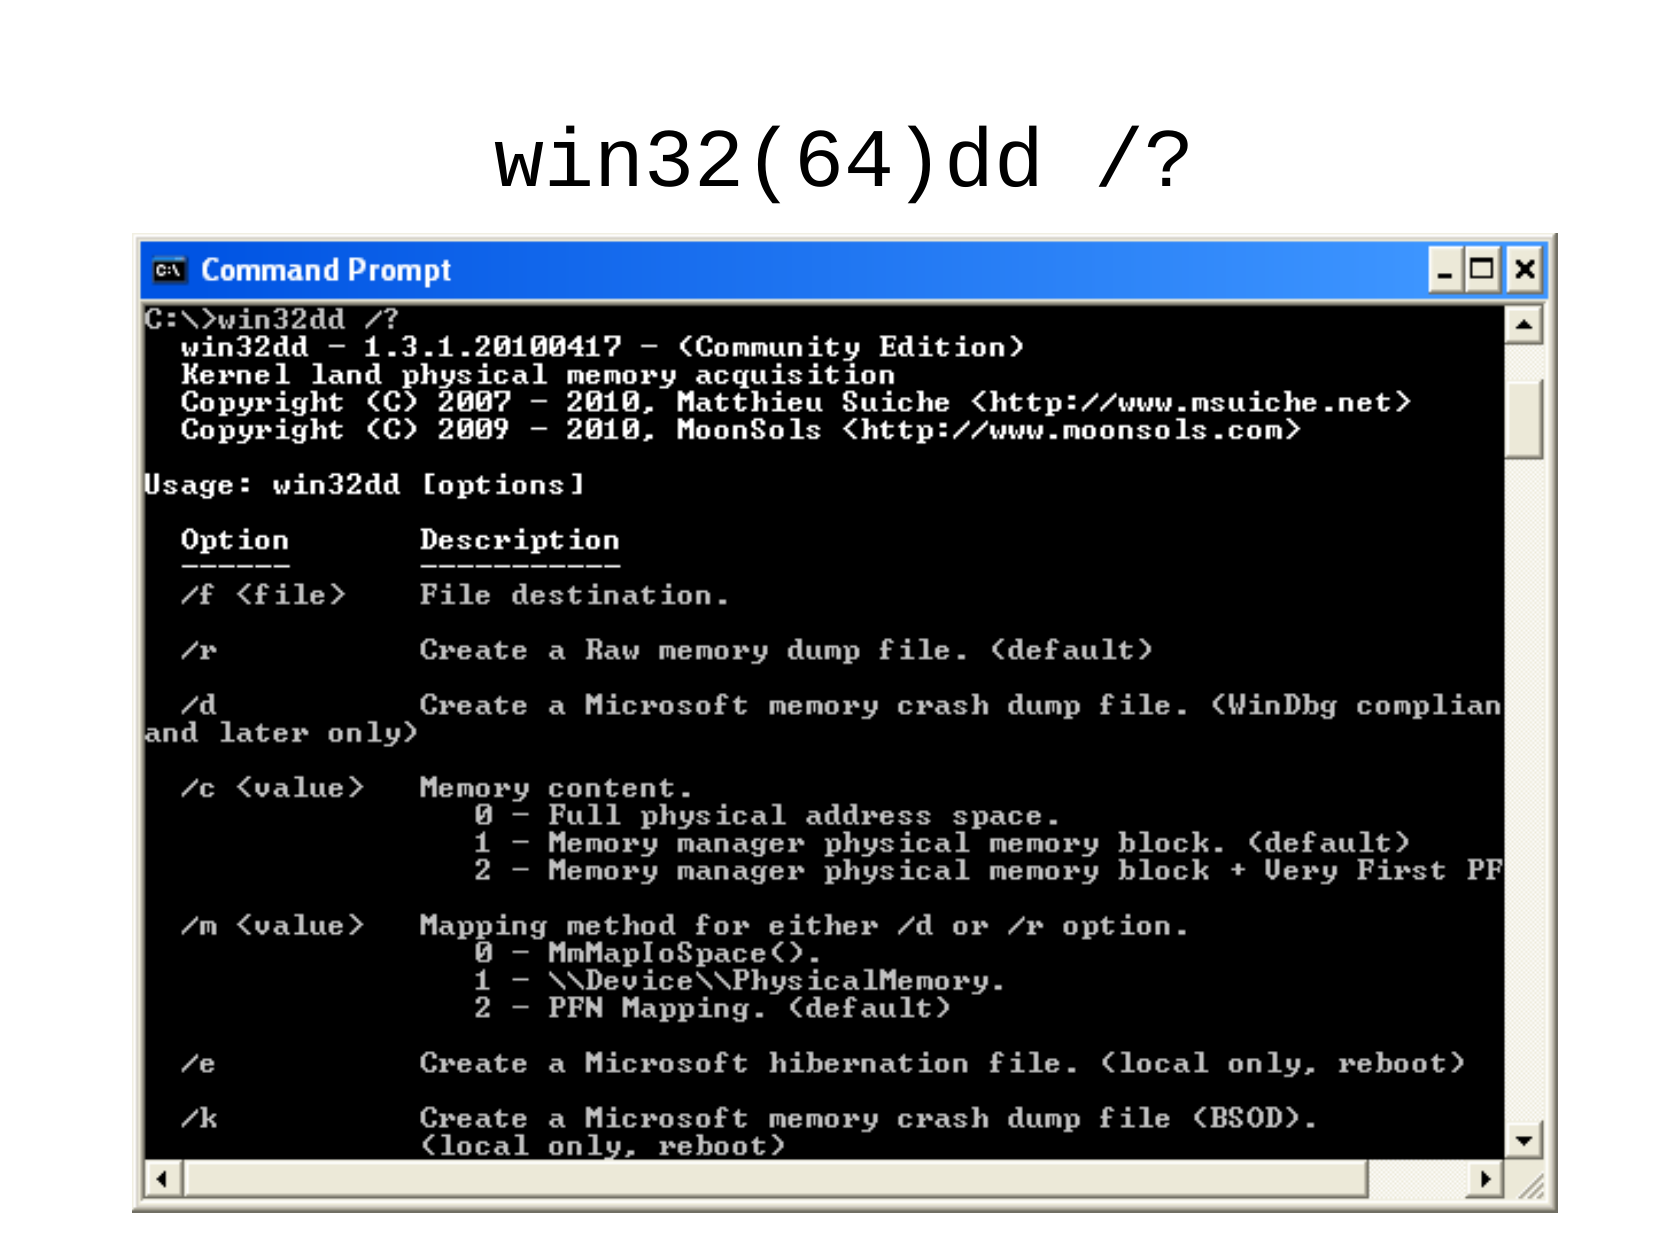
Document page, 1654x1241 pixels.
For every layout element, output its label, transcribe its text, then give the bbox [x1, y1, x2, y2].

picture [132, 233, 1558, 1213]
title win32(64)dd /? [82, 49, 1571, 257]
